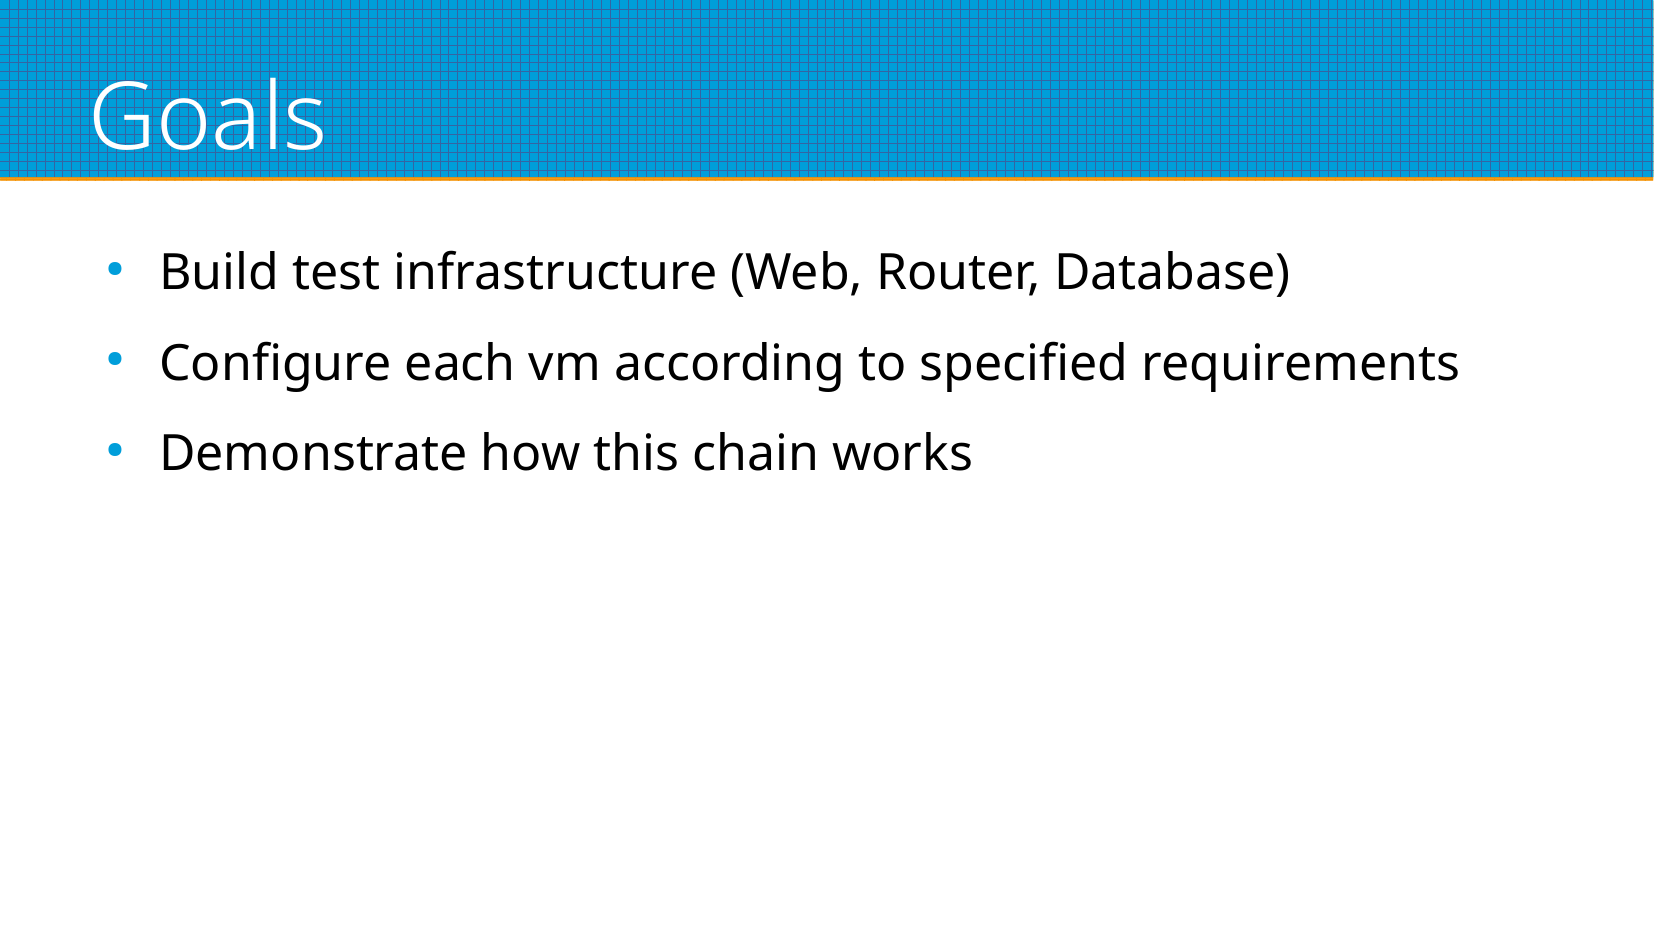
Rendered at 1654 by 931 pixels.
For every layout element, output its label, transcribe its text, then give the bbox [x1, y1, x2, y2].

list Build test infrastructure (Web, Router, Database) Configure each vm according to specified requirements Demonstrate how this chain works [88, 236, 1565, 813]
title Goals [88, 14, 1565, 178]
